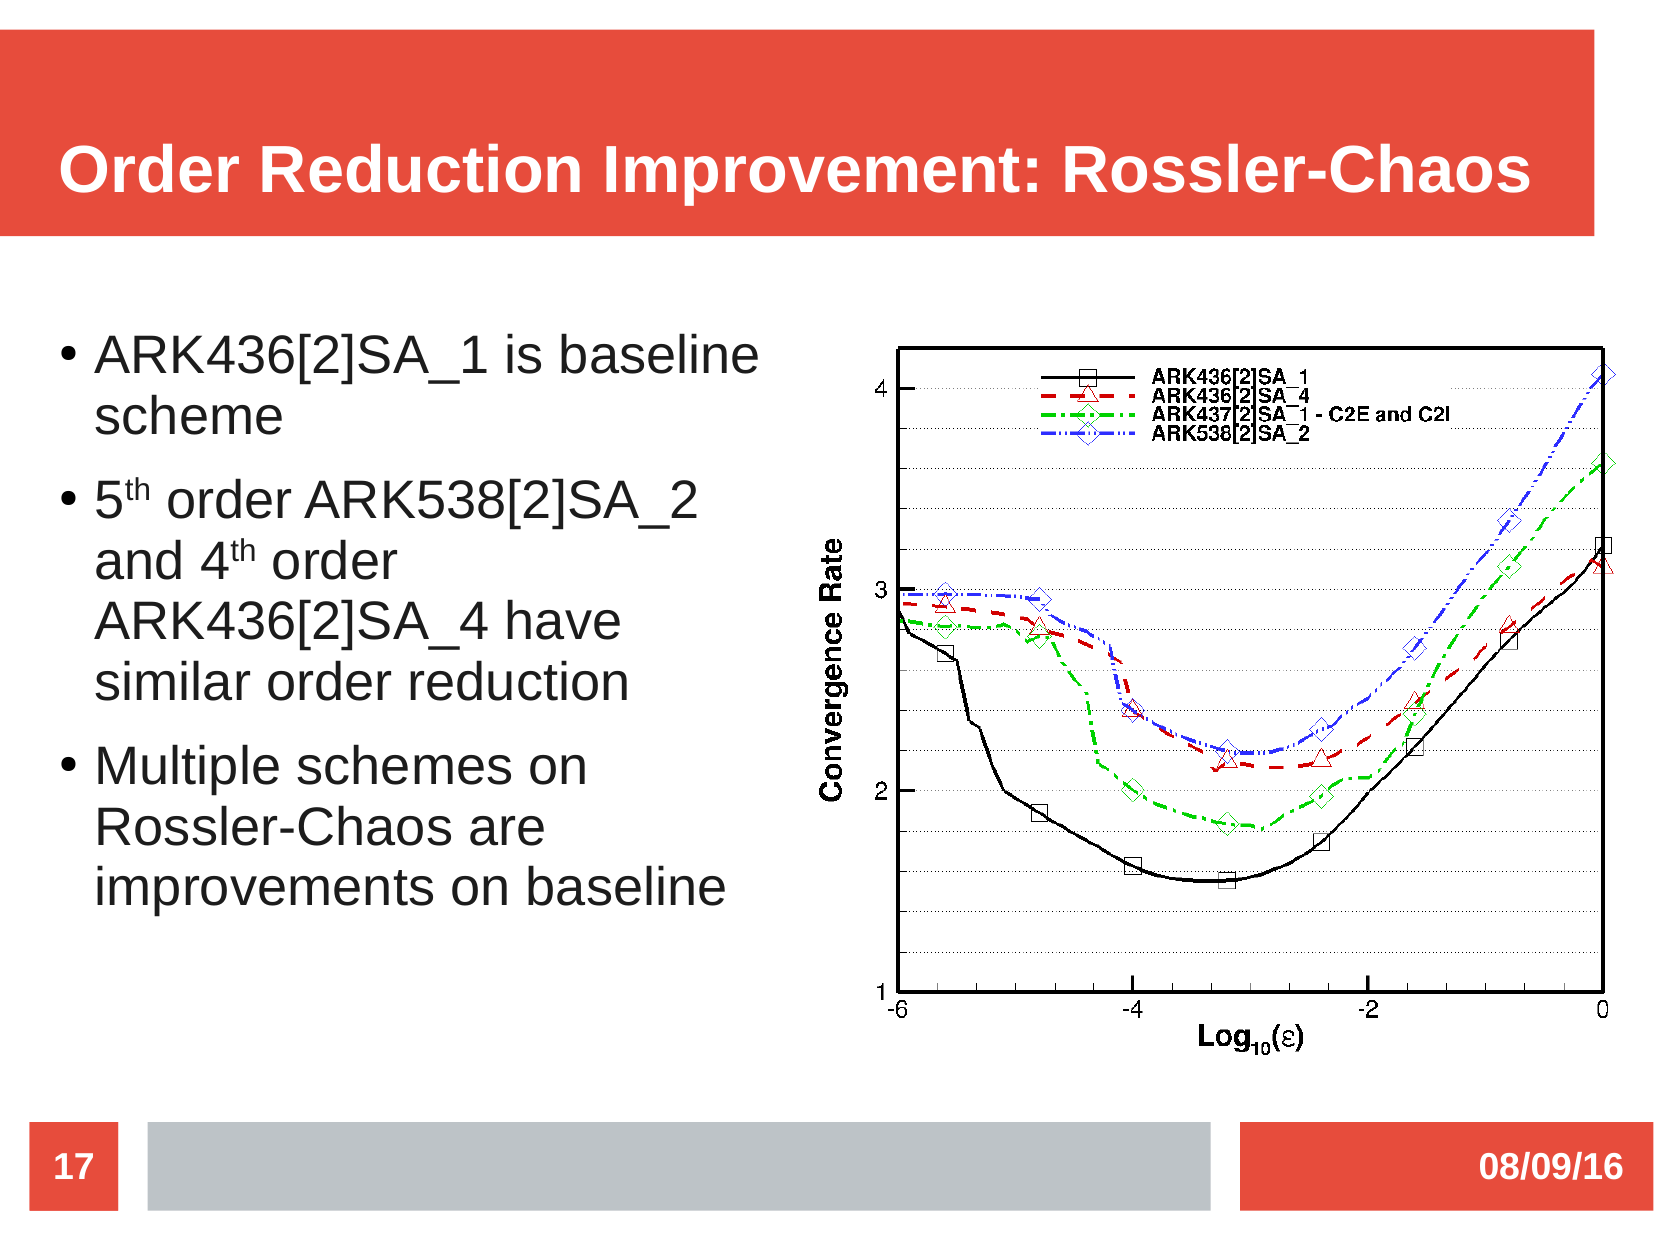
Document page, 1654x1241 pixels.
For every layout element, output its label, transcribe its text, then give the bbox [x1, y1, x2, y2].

title Order Reduction Improvement: Rossler-Chaos [59, 59, 1595, 207]
list ARK436[2]SA_1 is baseline scheme 5th order ARK538[2]SA_2 and 4th order ARK436[2]SA_4 have similar order reduction Multiple schemes on Rossler-Chaos are improvements on baseline [59, 324, 794, 1093]
picture [805, 330, 1618, 1066]
